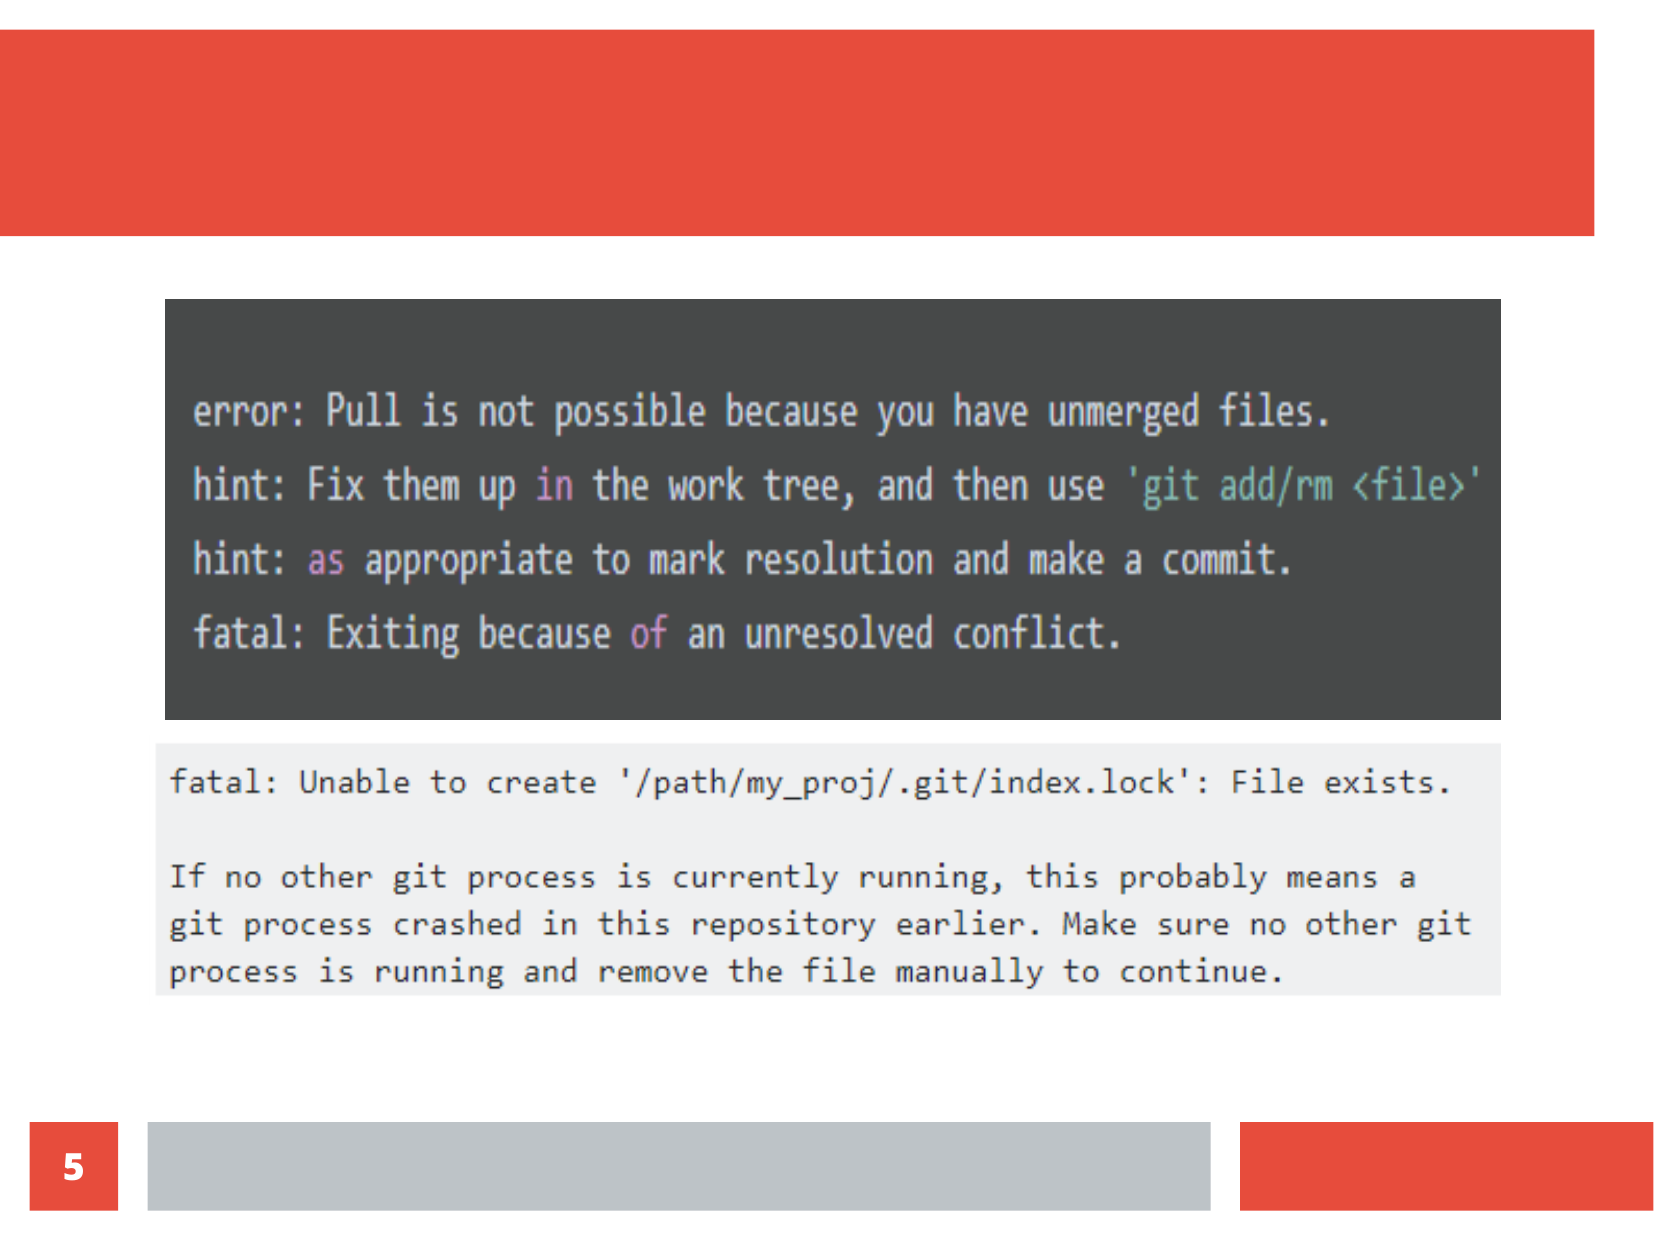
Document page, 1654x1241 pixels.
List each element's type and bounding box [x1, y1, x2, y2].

picture [165, 299, 1501, 721]
picture [148, 735, 1501, 1006]
